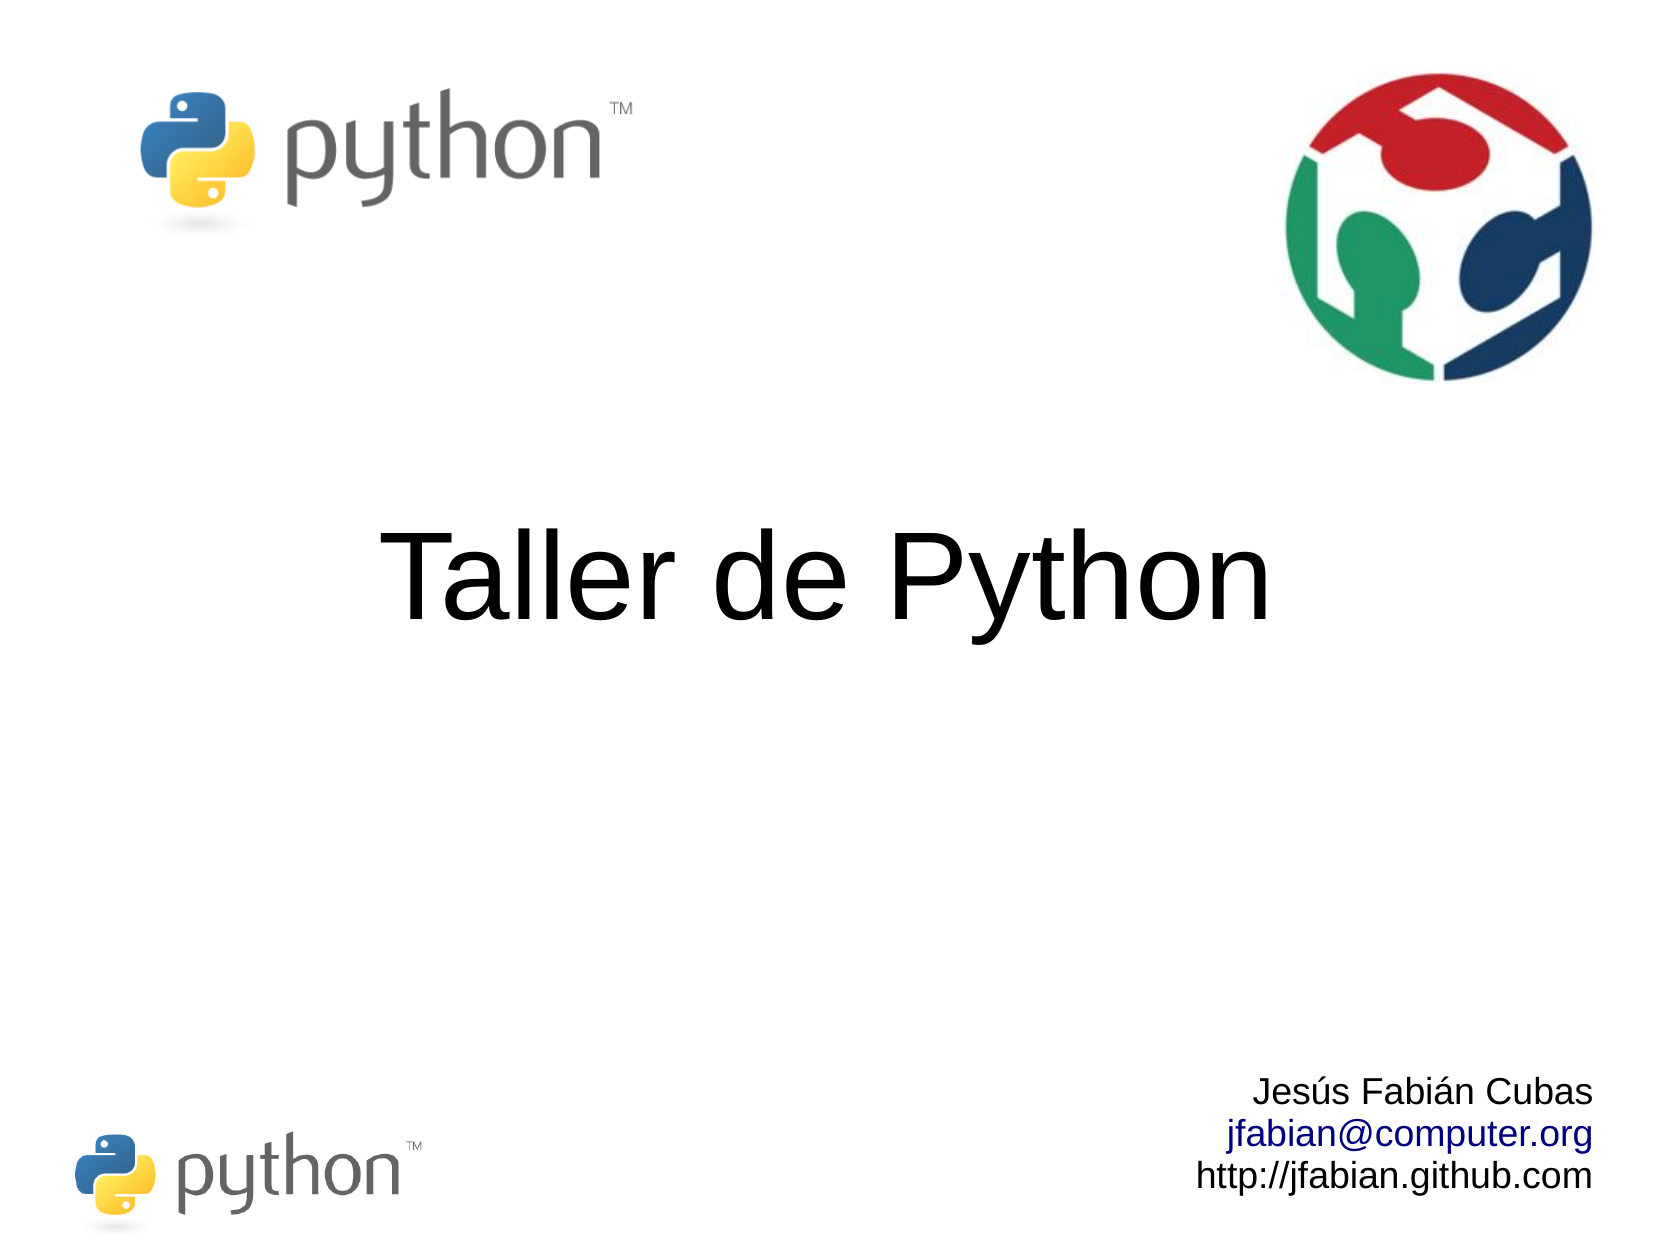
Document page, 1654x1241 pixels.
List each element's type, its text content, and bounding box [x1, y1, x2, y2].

title Taller de Python [82, 472, 1571, 680]
text_box Jesús Fabián Cubas jfabian@computer.org http://jfabian.github.com [1181, 1062, 1609, 1204]
picture [17, 1110, 455, 1241]
picture [1282, 71, 1595, 384]
picture [59, 58, 680, 269]
